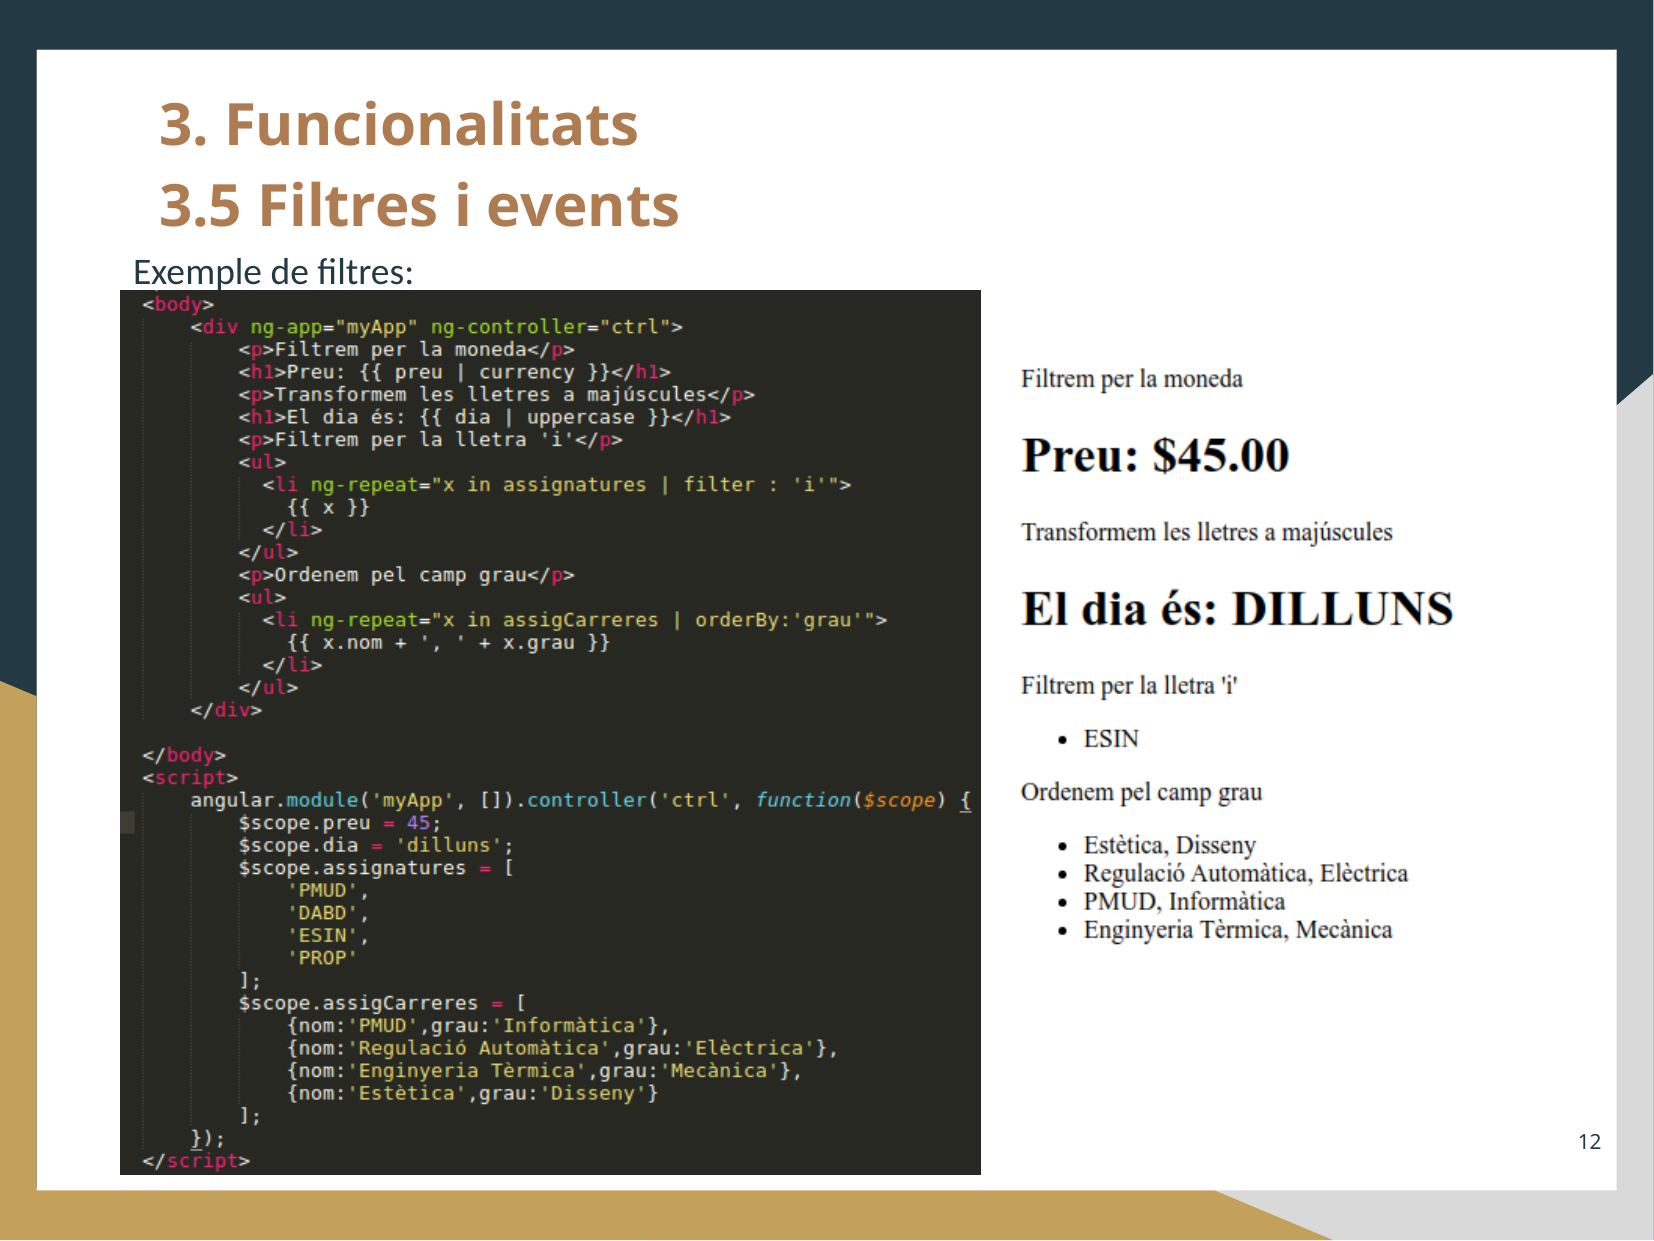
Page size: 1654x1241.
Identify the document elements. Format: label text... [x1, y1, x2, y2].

picture [120, 290, 981, 1175]
list Exemple de filtres: [118, 231, 1506, 1040]
slide_number <número> [1517, 1095, 1617, 1191]
title 3. Funcionalitats 3.5 Filtres i events [144, 61, 1414, 152]
picture [1015, 356, 1477, 957]
